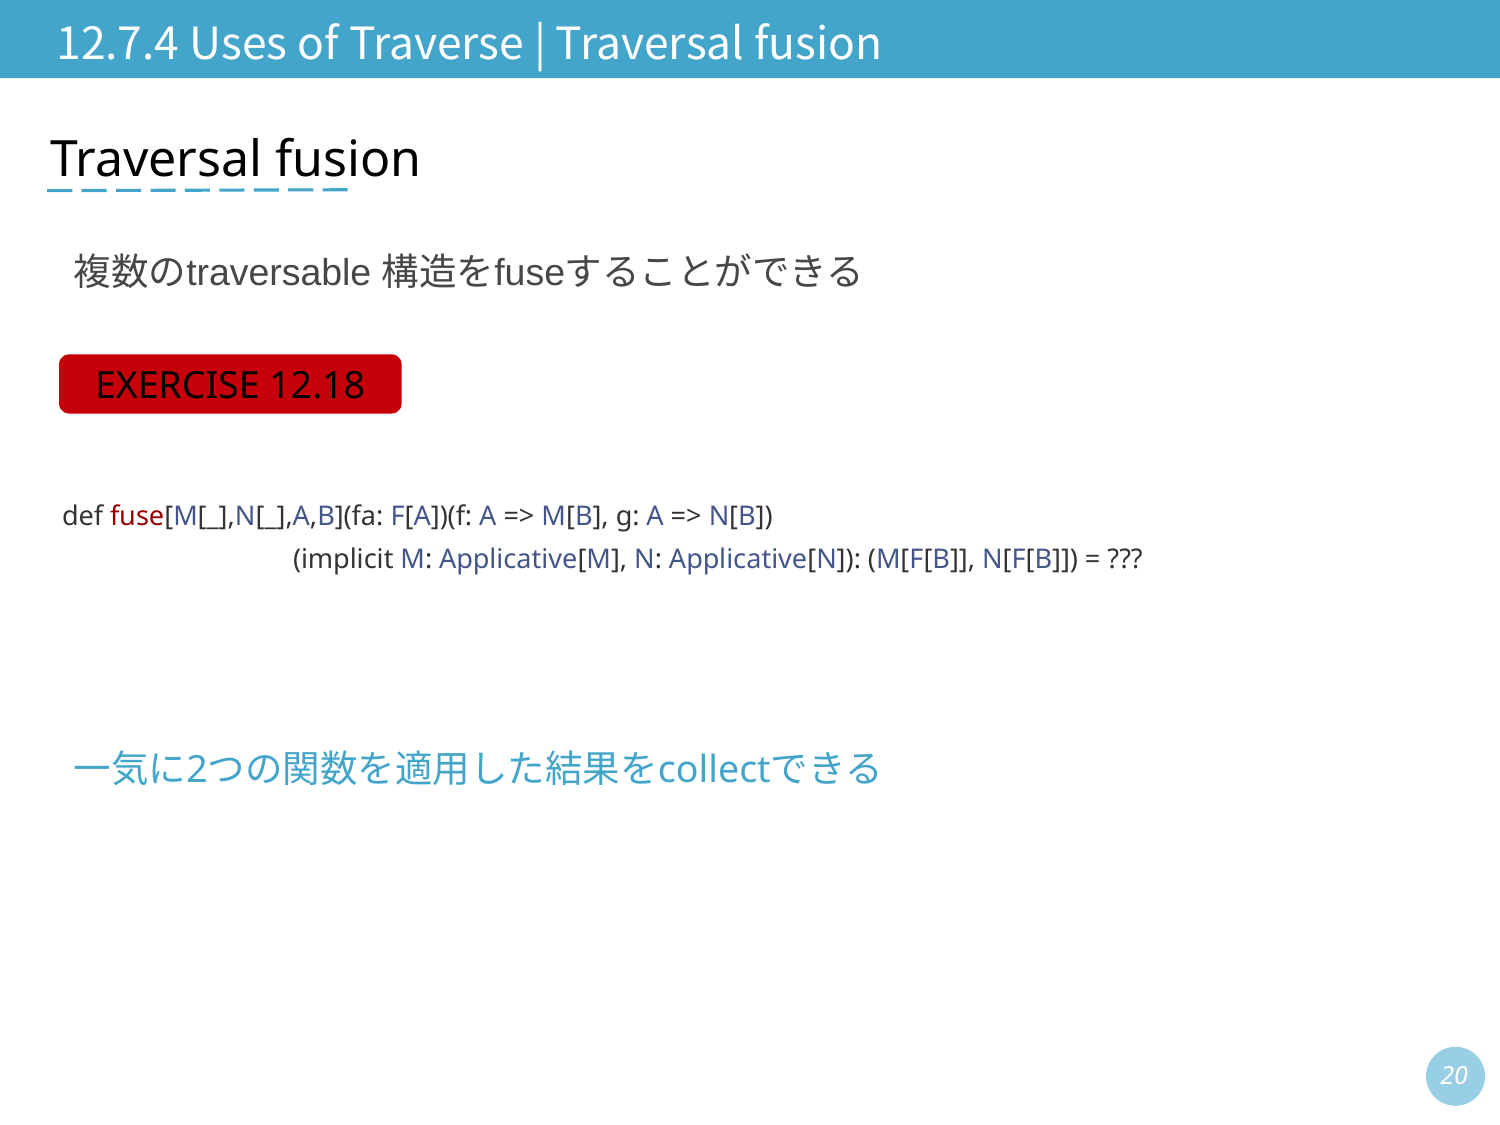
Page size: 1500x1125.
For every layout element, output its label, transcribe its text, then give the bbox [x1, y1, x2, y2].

text_box def fuse[M[_],N[_],A,B](fa: F[A])(f: A => M[B], g: A => N[B]) (implicit M: Applicative[M], N: Applicative[N]): (M[F[B]], N[F[B]]) = ??? [47, 484, 1500, 623]
text_box EXERCISE 12.18 [59, 354, 402, 414]
slide_number <number> [1424, 1046, 1484, 1107]
text_box Traversal fusion [35, 118, 1394, 194]
text_box 複数のtraversable 構造をfuseすることができる [59, 217, 1418, 301]
title 12.7.4 Uses of Traverse | Traversal fusion [41, 7, 1392, 76]
text_box 一気に2つの関数を適用した結果をcollectできる [59, 738, 1359, 798]
